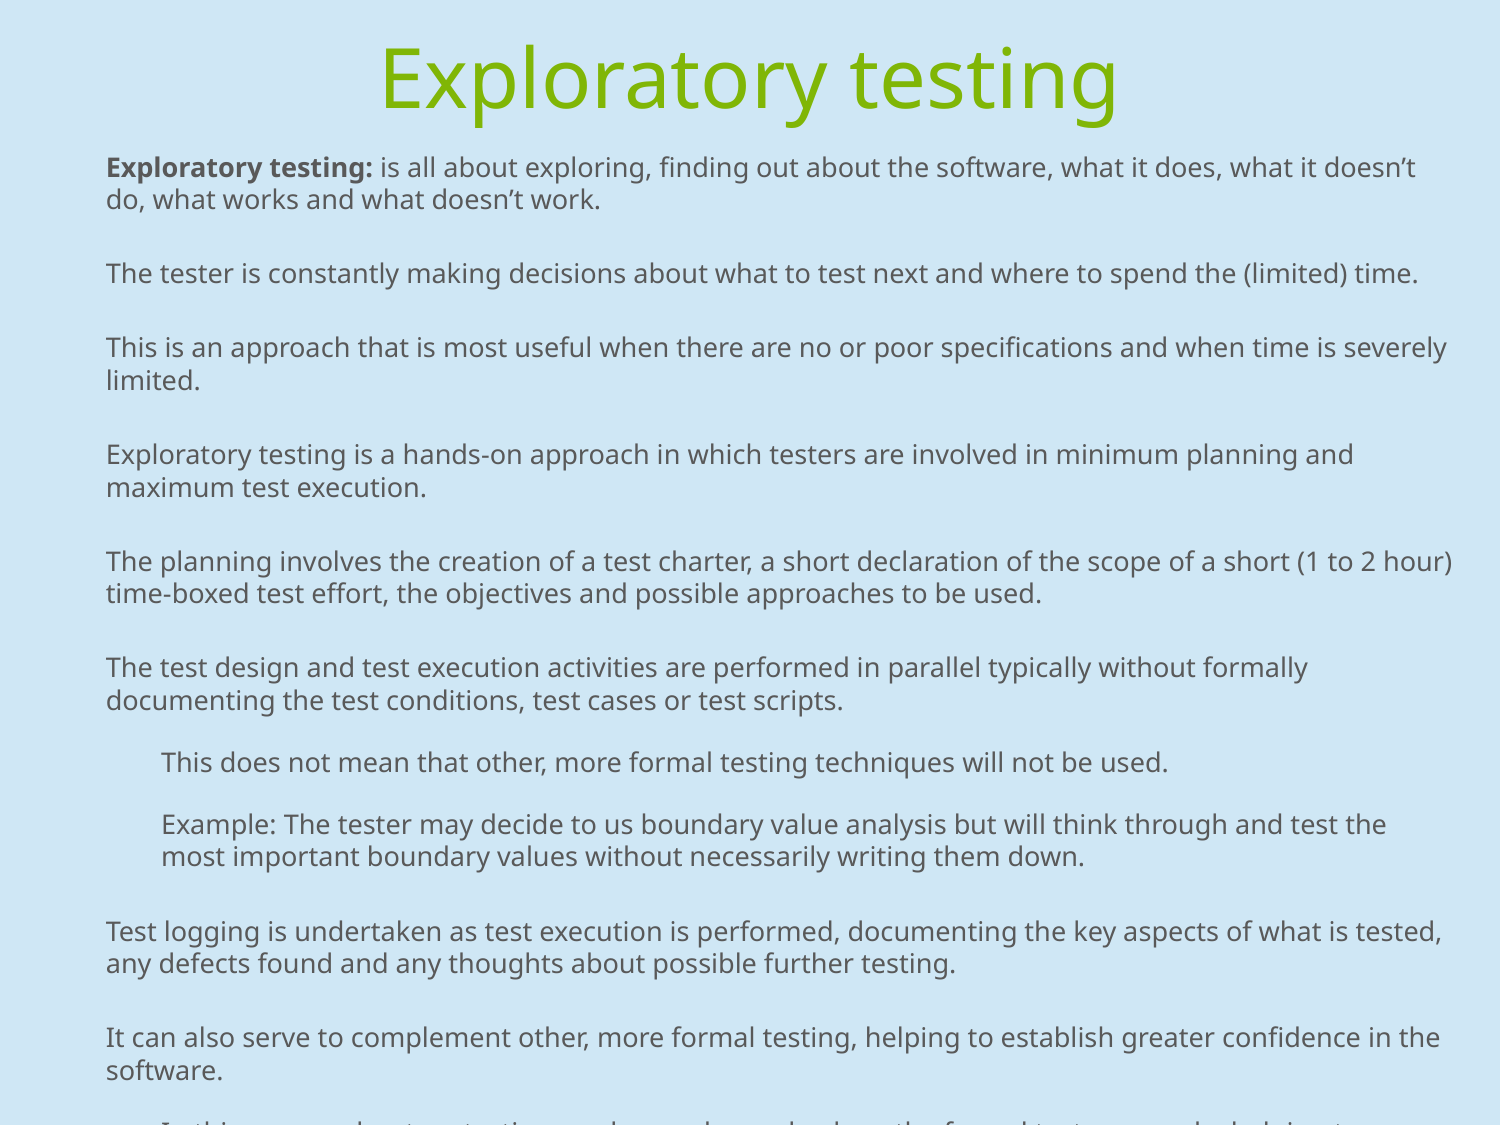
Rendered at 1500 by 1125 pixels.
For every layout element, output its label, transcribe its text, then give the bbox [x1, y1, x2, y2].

list Exploratory testing: is all about exploring, finding out about the software, what it does, what it doesn’t do, what works and what doesn’t work. The tester is constantly making decisions about what to test next and where to spend the (limited) time. This is an approach that is most useful when there are no or poor specifications and when time is severely limited. Exploratory testing is a hands-on approach in which testers are involved in minimum planning and maximum test execution. The planning involves the creation of a test charter, a short declaration of the scope of a short (1 to 2 hour) time-boxed test effort, the objectives and possible approaches to be used. The test design and test execution activities are performed in parallel typically without formally documenting the test conditions, test cases or test scripts. This does not mean that other, more formal testing techniques will not be used. Example: The tester may decide to us boundary value analysis but will think through and test the most important boundary values without necessarily writing them down. Test logging is undertaken as test execution is performed, documenting the key aspects of what is tested, any defects found and any thoughts about possible further testing. It can also serve to complement other, more formal testing, helping to establish greater confidence in the software. In this way, exploratory testing can be used as a check on the formal test process by helping to ensure that the most serious defects have been found. [33, 142, 1468, 1083]
title Exploratory testing [90, 17, 1410, 119]
